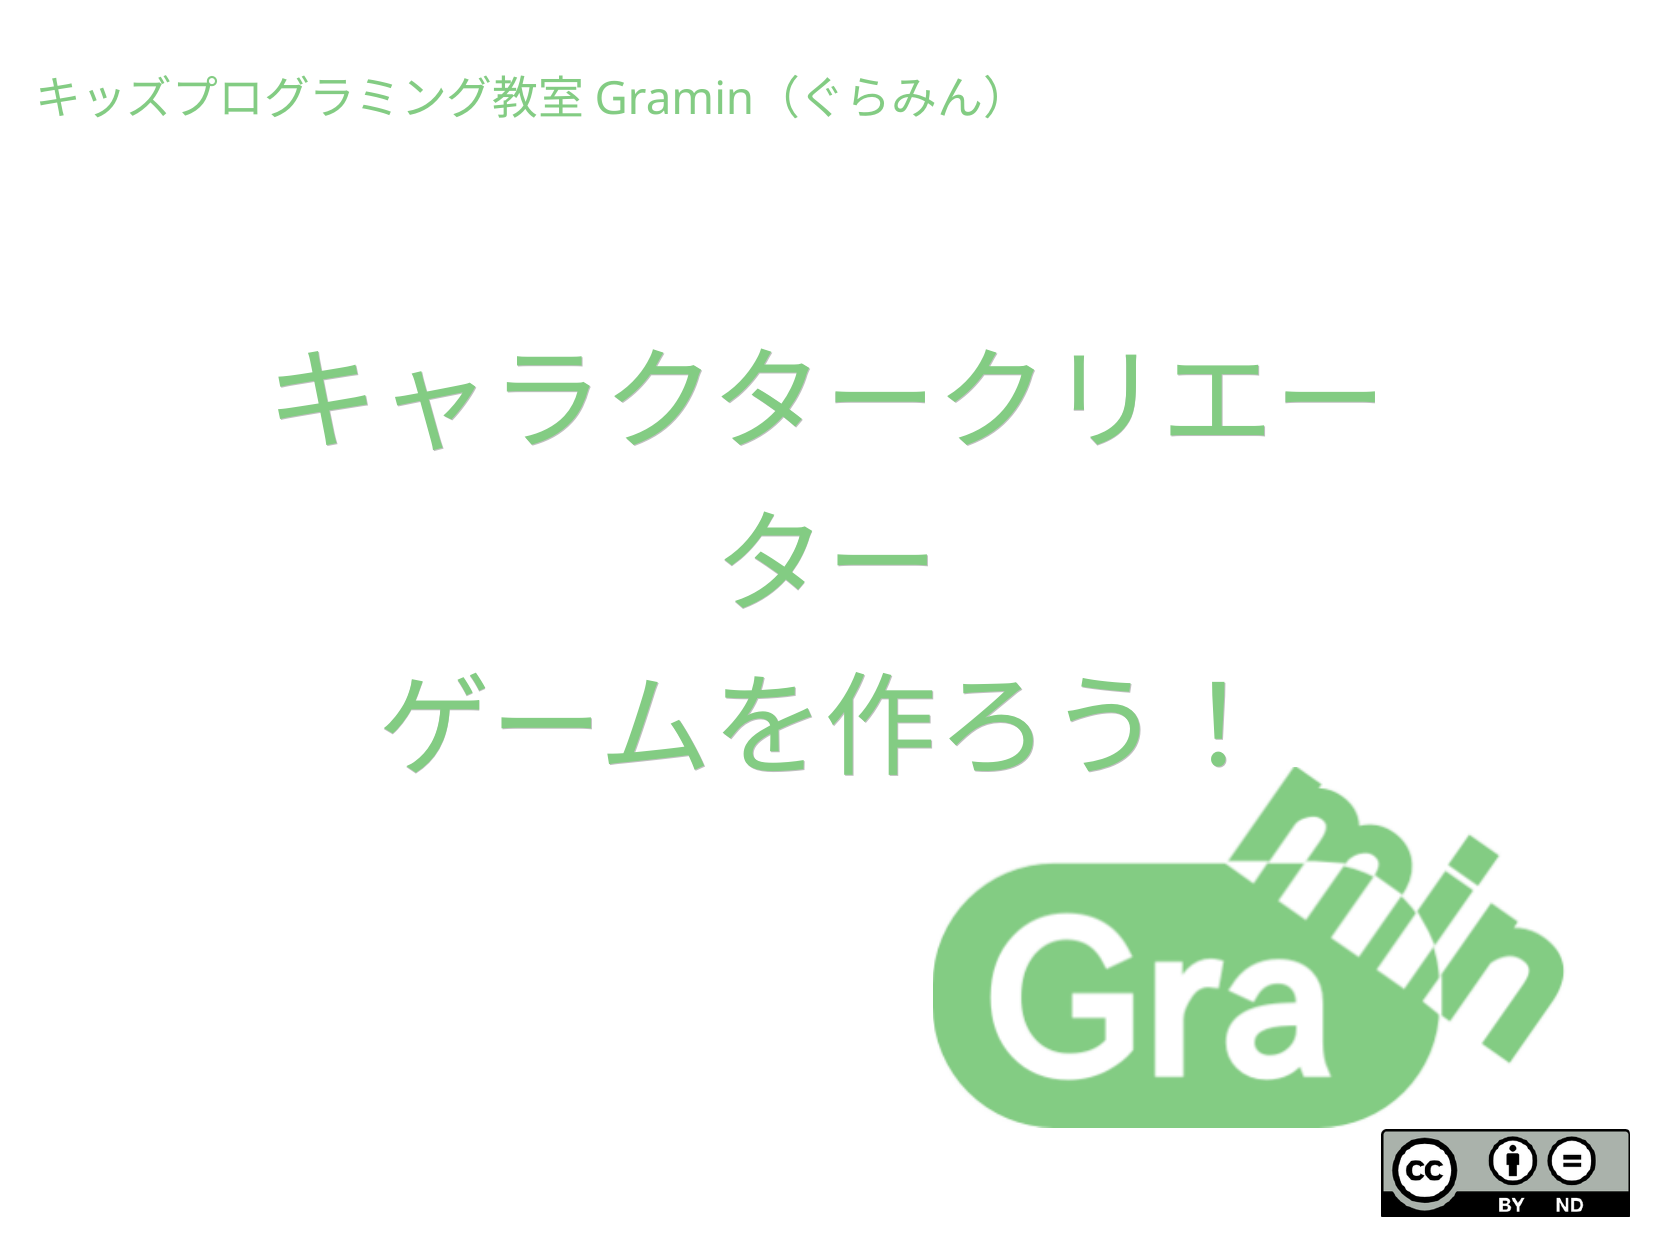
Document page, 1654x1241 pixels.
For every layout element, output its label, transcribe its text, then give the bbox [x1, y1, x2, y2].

title キッズプログラミング教室 Gramin（ぐらみん） [35, 31, 1075, 160]
title キャラクタークリエーター ゲームを作ろう！ [159, 299, 1495, 810]
picture [933, 767, 1577, 1128]
picture [1381, 1129, 1630, 1217]
